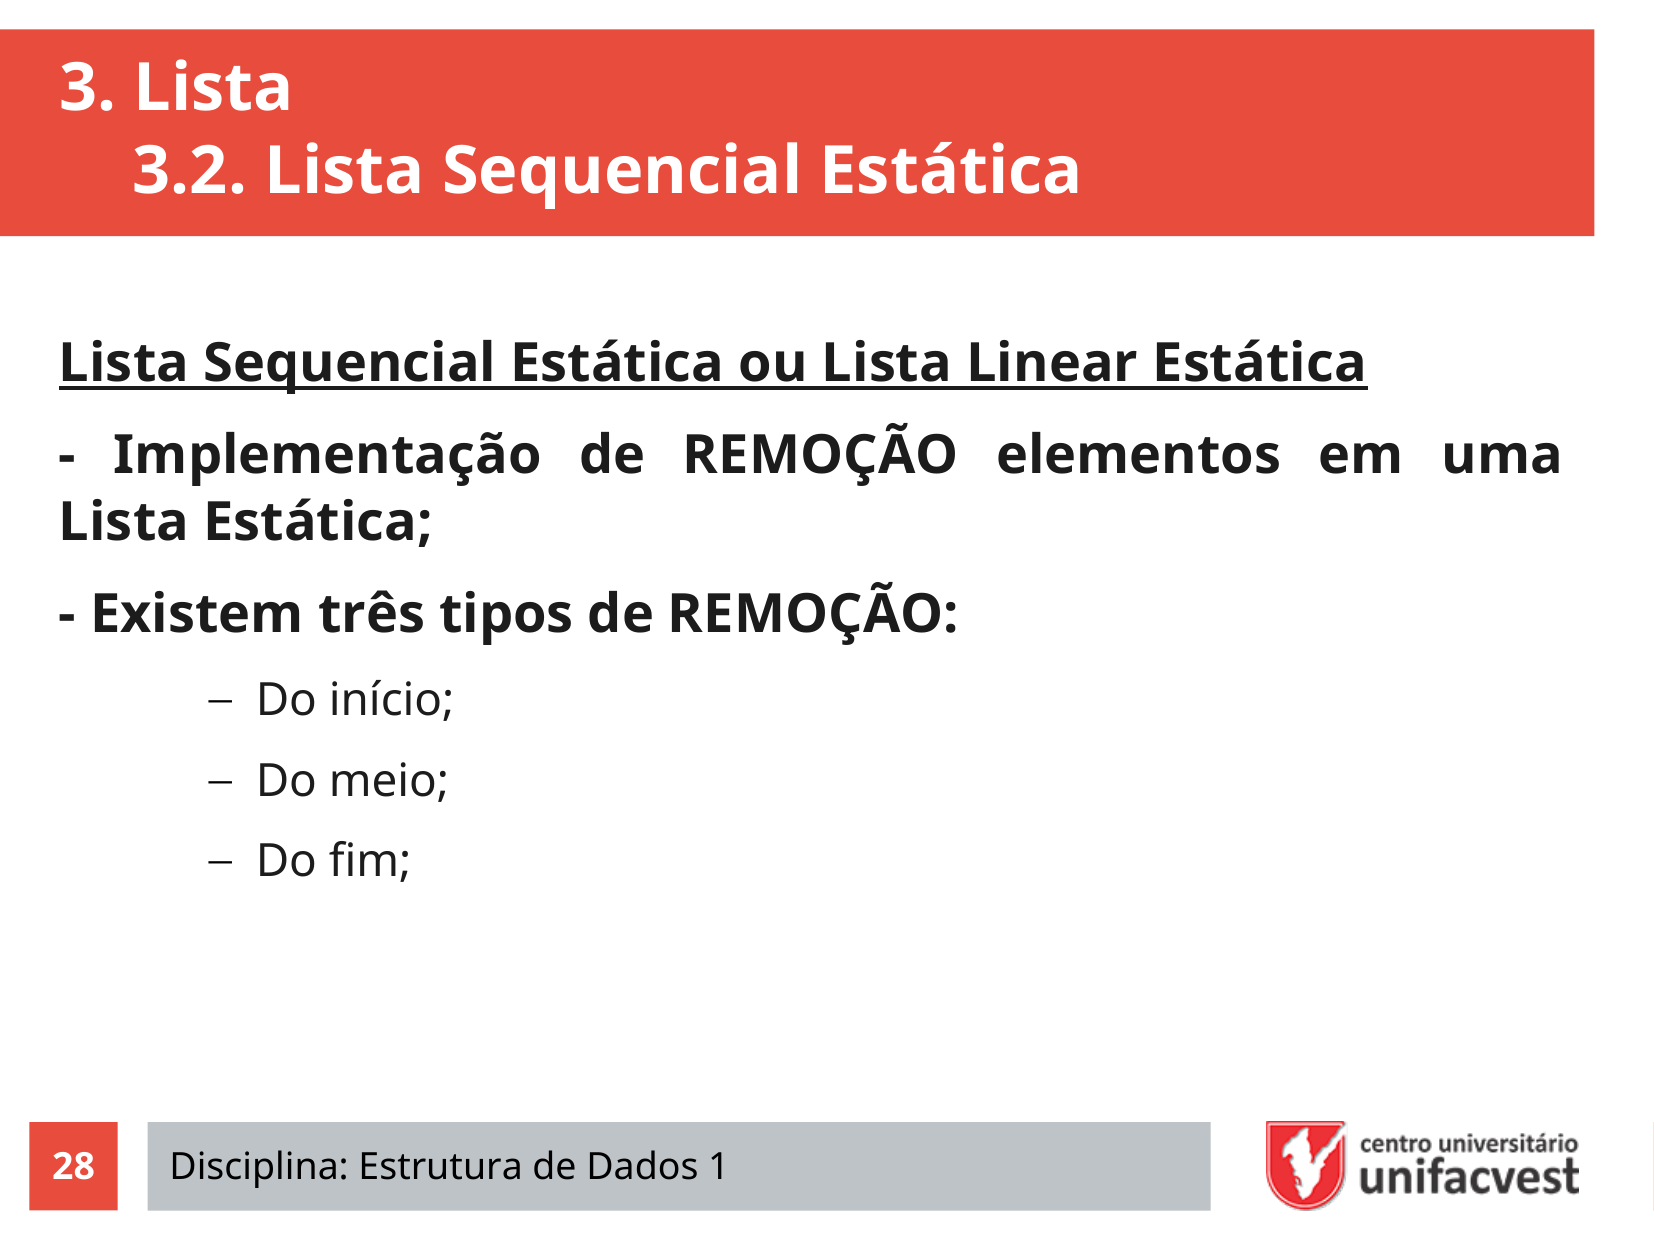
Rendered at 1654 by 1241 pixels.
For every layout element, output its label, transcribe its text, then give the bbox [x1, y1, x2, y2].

text_box Disciplina: Estrutura de Dados 1 [154, 1132, 1205, 1196]
list Lista Sequencial Estática ou Lista Linear Estática - Implementação de REMOÇÃO elementos em uma Lista Estática; - Existem três tipos de REMOÇÃO: Do início; Do meio; Do fim; [59, 324, 1566, 1093]
text_box [1238, 1120, 1654, 1212]
title 3. Lista 3.2. Lista Sequencial Estática [59, 59, 1595, 207]
picture [1266, 1121, 1579, 1211]
